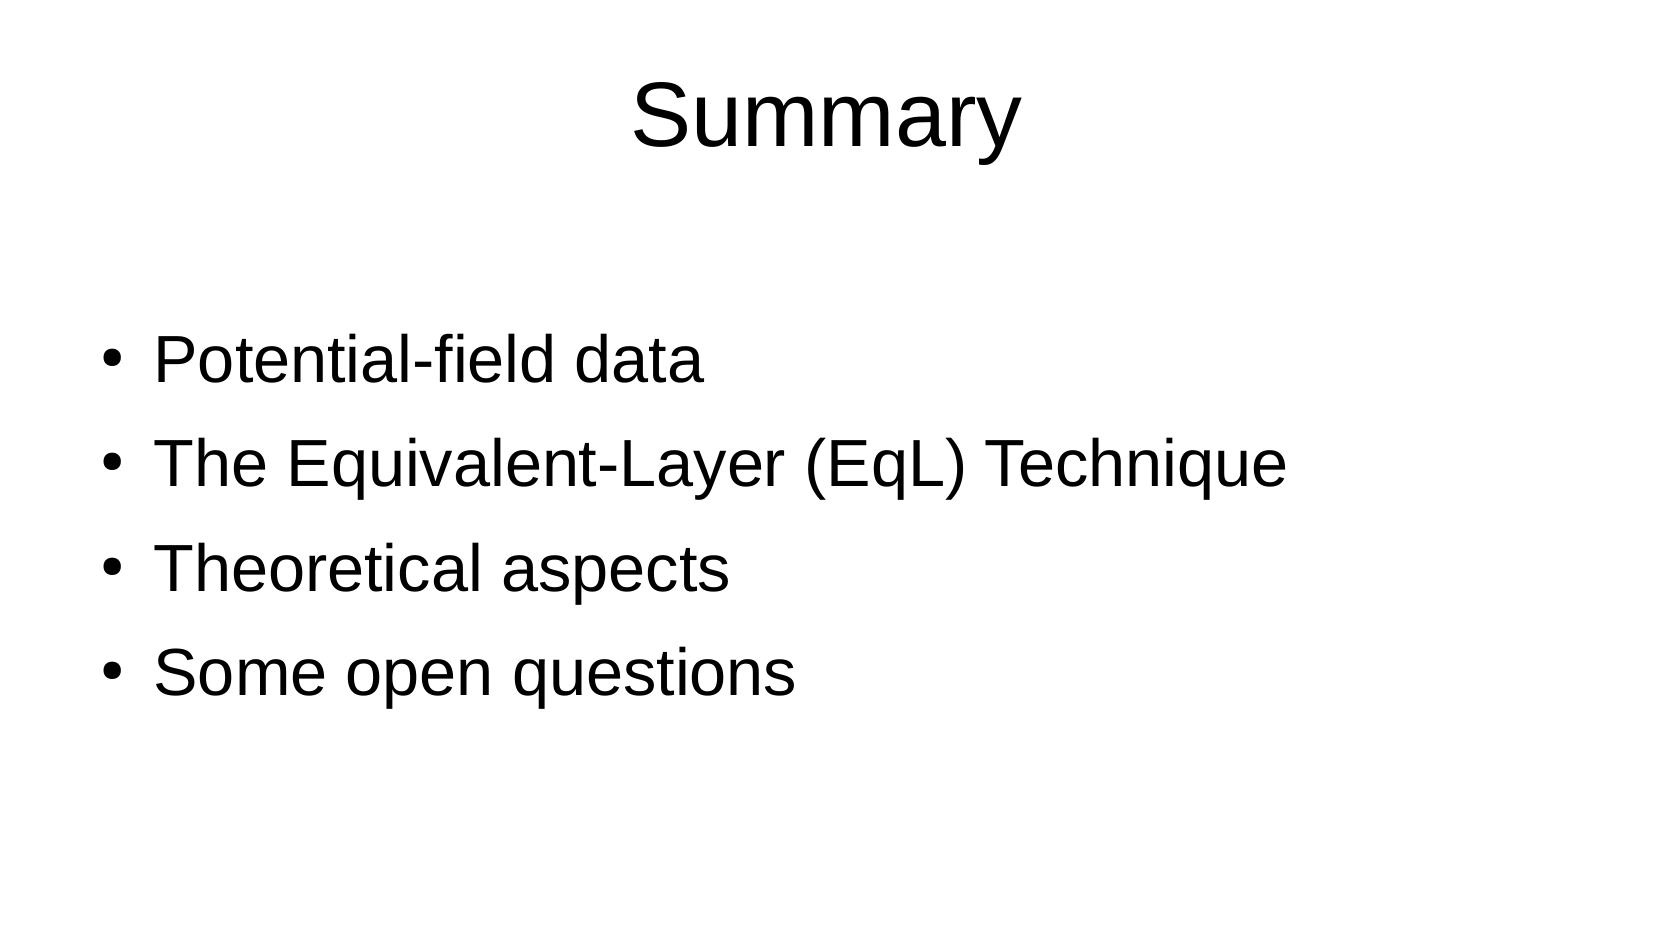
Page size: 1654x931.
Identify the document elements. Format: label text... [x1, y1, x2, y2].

title Summary [82, 37, 1571, 193]
list Potential-field data The Equivalent-Layer (EqL) Technique Theoretical aspects Some open questions [82, 217, 1571, 758]
